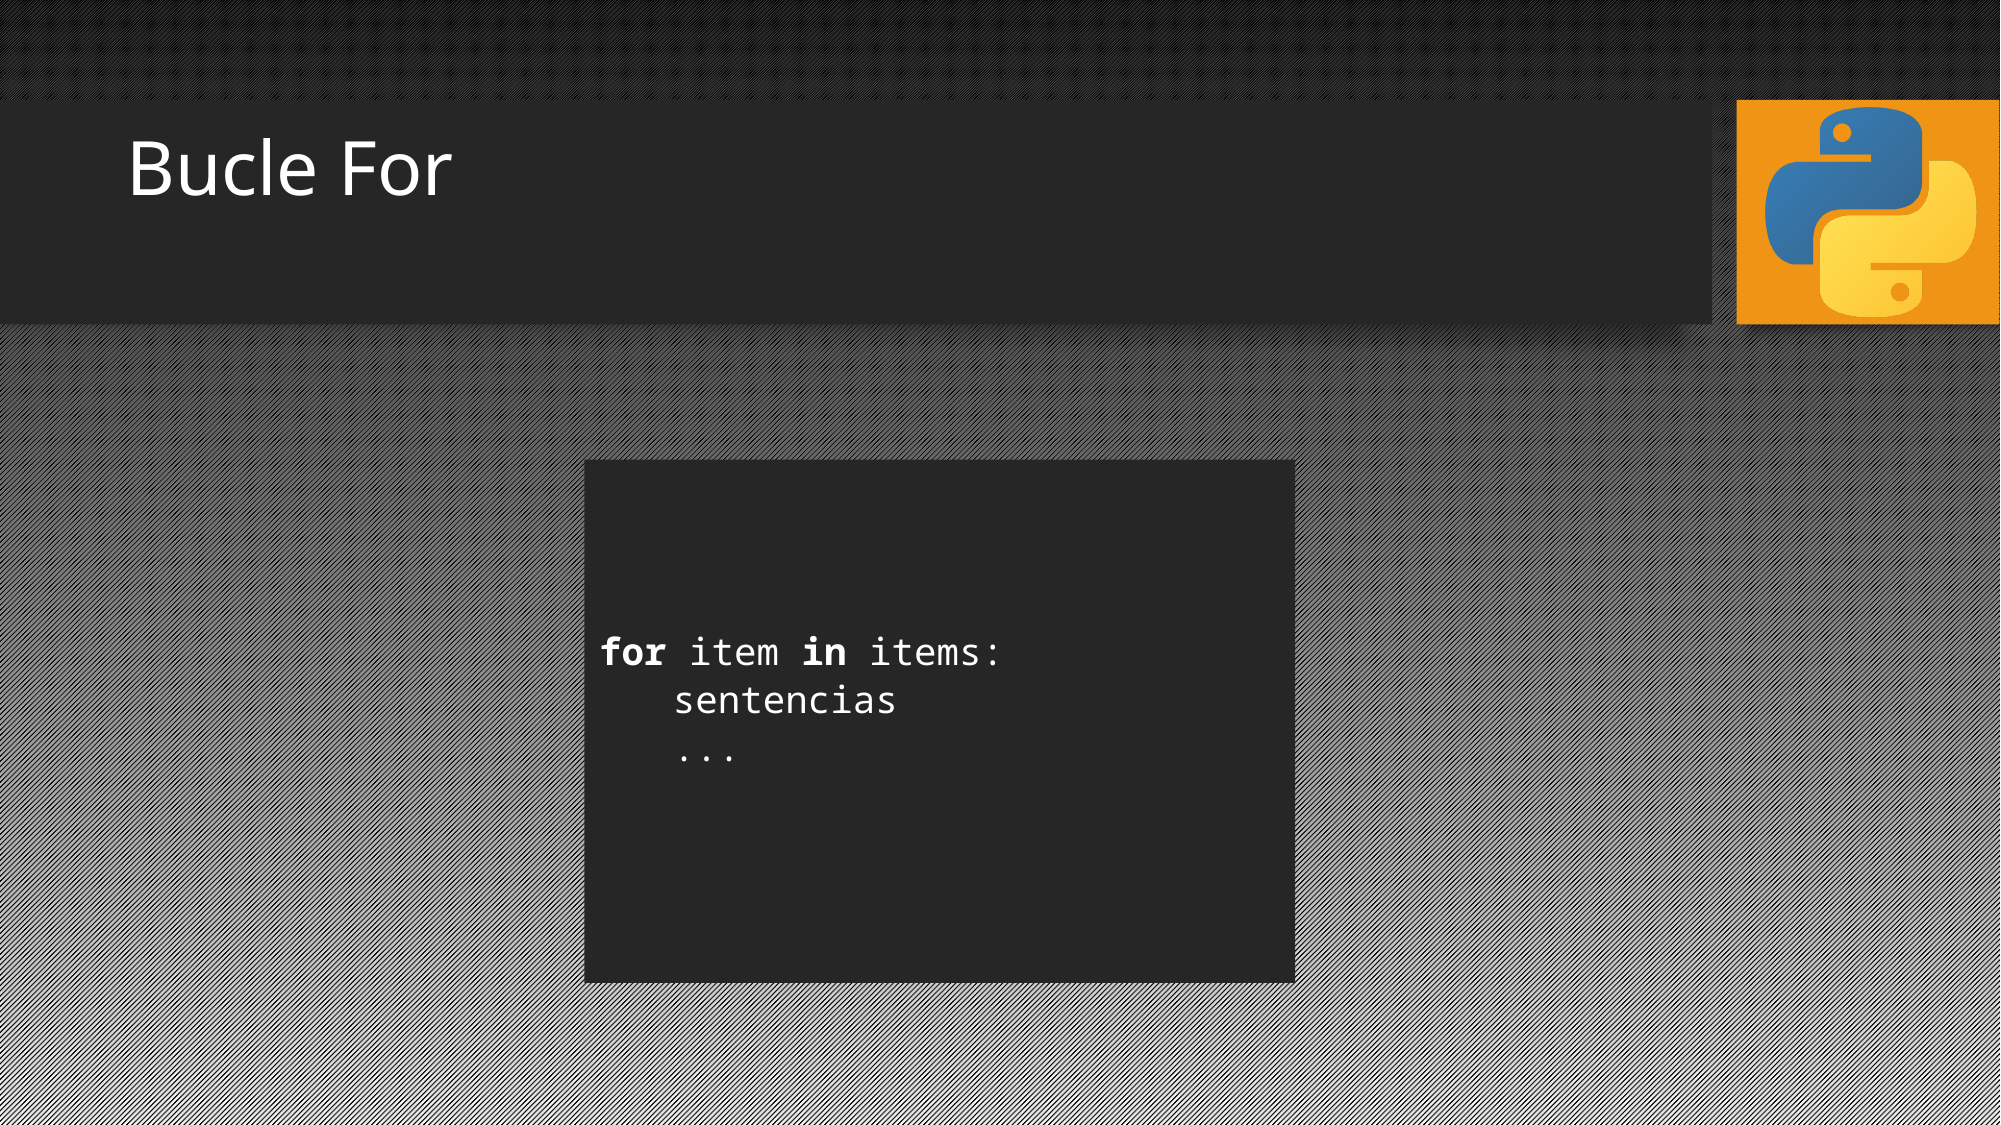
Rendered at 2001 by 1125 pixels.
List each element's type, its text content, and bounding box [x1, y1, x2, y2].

picture [1765, 107, 1977, 318]
picture [0, 0, 2000, 1125]
title Bucle For [111, 123, 1689, 301]
text_box for item in items: sentencias ... [584, 459, 1296, 983]
list [111, 383, 1879, 1078]
